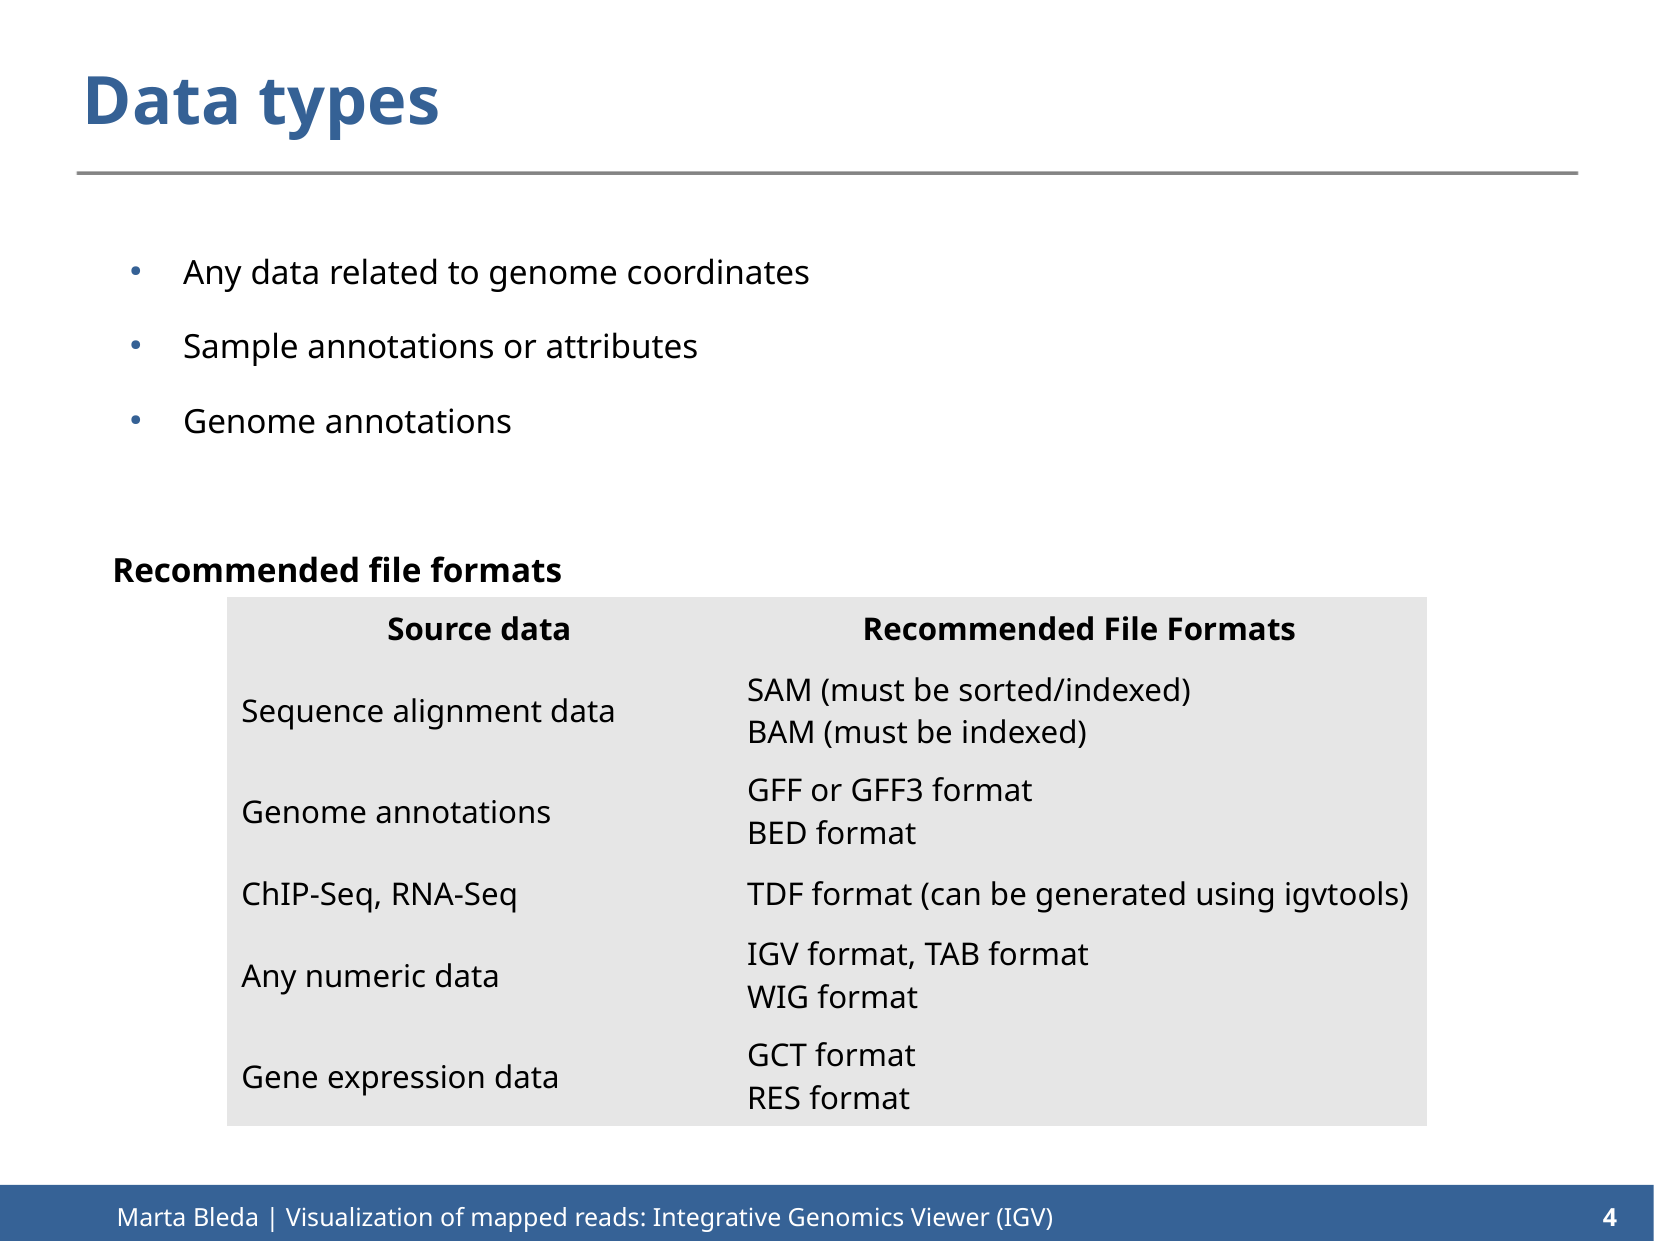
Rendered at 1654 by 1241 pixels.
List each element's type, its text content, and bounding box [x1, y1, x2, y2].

title Data types [82, 49, 1571, 148]
table_cell ChIP-Seq, RNA-Seq [227, 862, 732, 925]
table_cell Gene expression data [227, 1025, 732, 1126]
table_cell GCT format RES format [732, 1025, 1427, 1126]
table_cell Sequence alignment data [227, 660, 732, 761]
table_cell IGV format, TAB format WIG format [732, 925, 1427, 1025]
table_cell SAM (must be sorted/indexed) BAM (must be indexed) [732, 660, 1427, 761]
table_cell GFF or GFF3 format BED format [732, 761, 1427, 862]
table_header Recommended File Formats [732, 597, 1427, 660]
table_cell Any numeric data [227, 925, 732, 1025]
picture [74, 170, 1580, 175]
table_header Source data [227, 597, 732, 660]
list Any data related to genome coordinates Sample annotations or attributes Genome annotations Recommended file formats [112, 248, 1552, 615]
table_cell TDF format (can be generated using igvtools) [732, 862, 1427, 925]
table_cell Genome annotations [227, 761, 732, 862]
